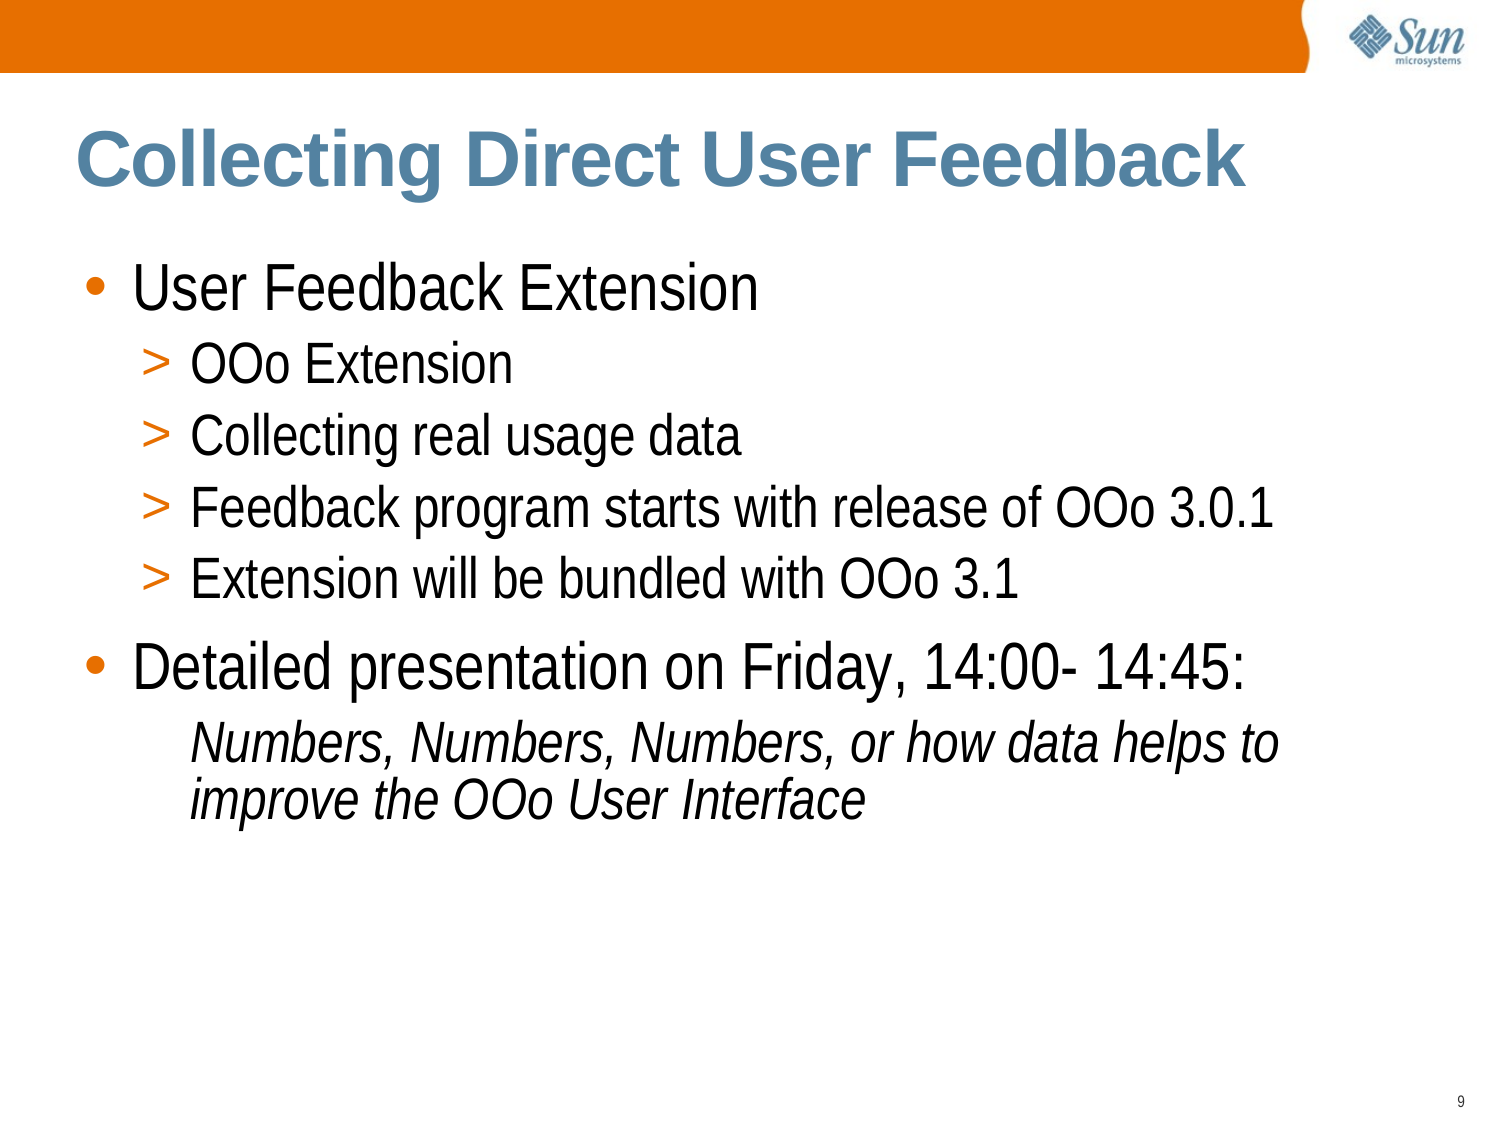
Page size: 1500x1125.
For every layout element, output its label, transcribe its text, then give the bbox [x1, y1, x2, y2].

picture [0, 0, 1500, 73]
title Collecting Direct User Feedback [75, 123, 1437, 227]
list User Feedback Extension OOo Extension Collecting real usage data Feedback program starts with release of OOo 3.0.1 Extension will be bundled with OOo 3.1 Detailed presentation on Friday, 14:00- 14:45: Numbers, Numbers, Numbers, or how data helps to improve the OOo User Interface [64, 258, 1401, 1062]
